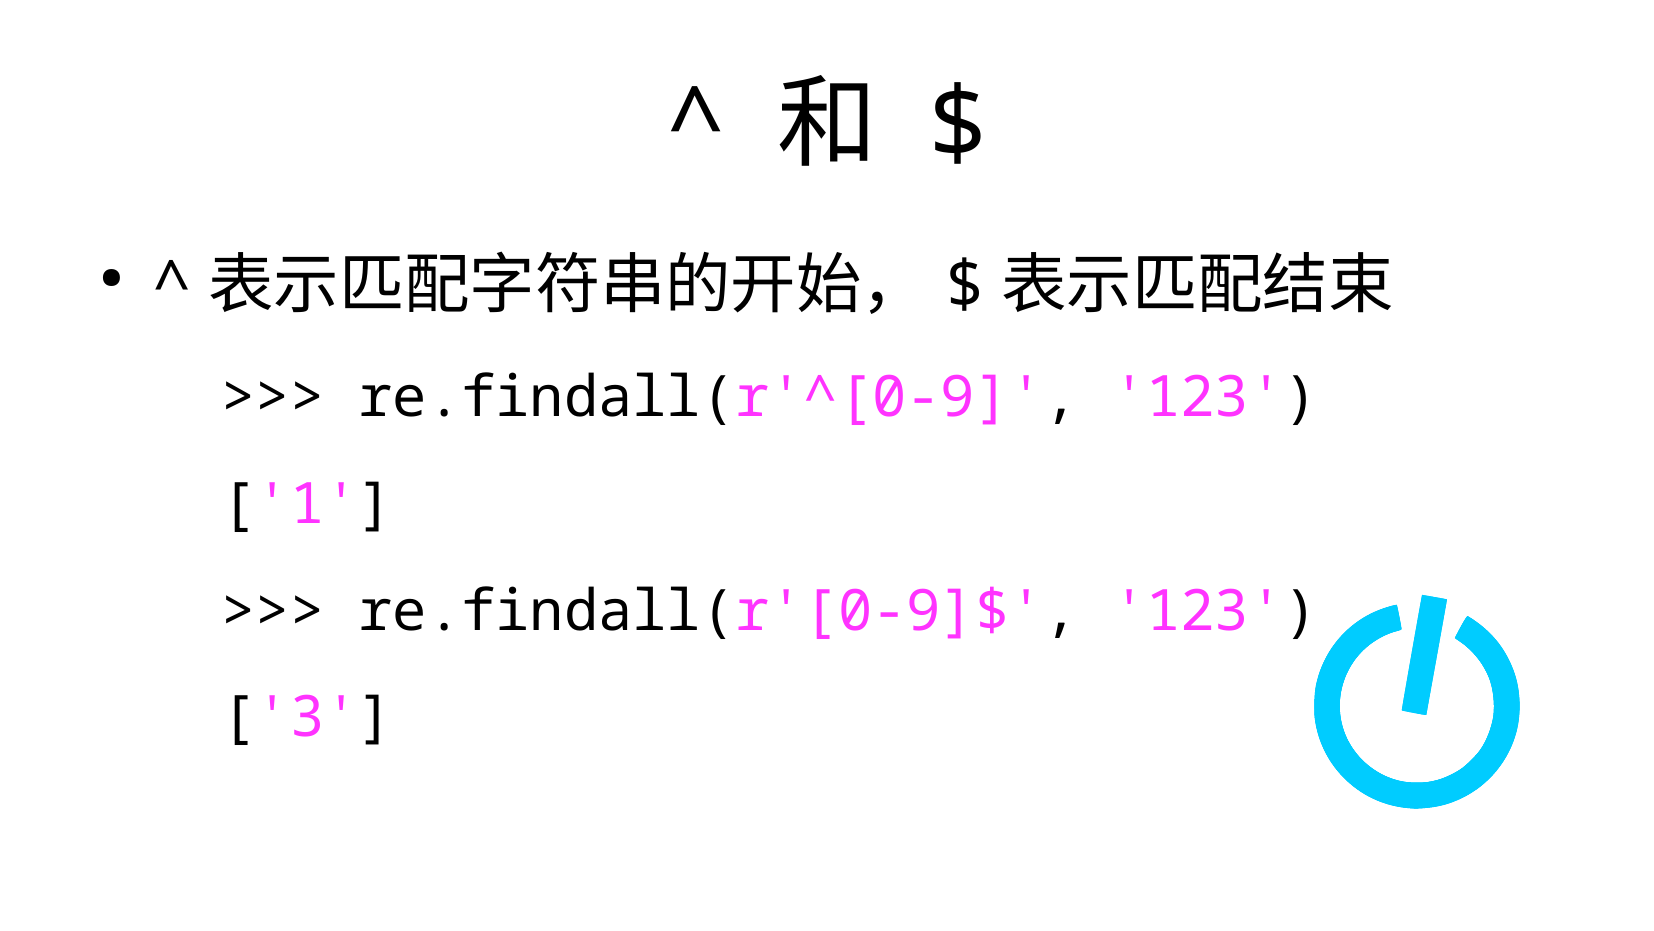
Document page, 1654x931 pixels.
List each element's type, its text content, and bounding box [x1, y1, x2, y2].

list ^表示匹配字符串的开始，$表示匹配结束 >>> re.findall(r'^[0-9]', '123') ['1'] >>> re.findall(r'[0-9]$', '123') ['3'] [82, 217, 1571, 756]
title ^ 和 $ [82, 37, 1571, 193]
